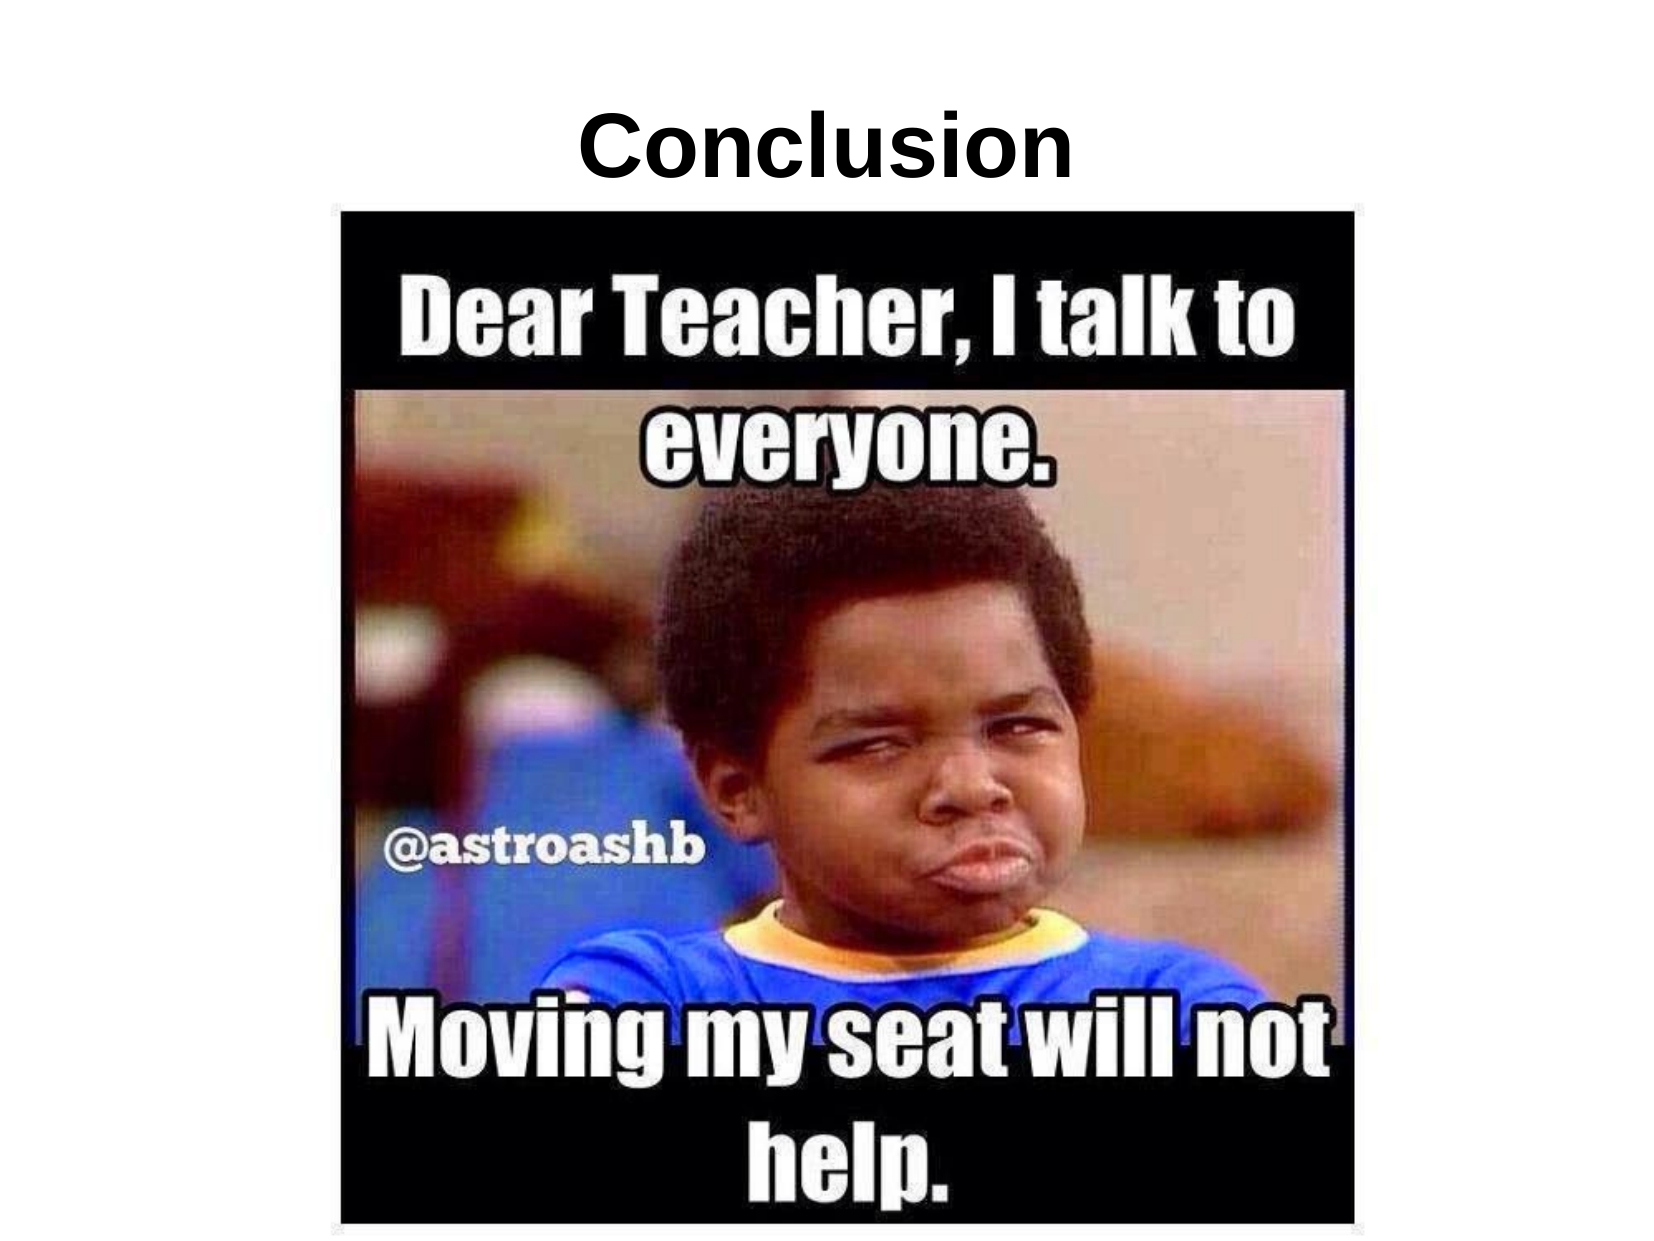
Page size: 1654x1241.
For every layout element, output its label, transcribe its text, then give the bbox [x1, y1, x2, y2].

picture [318, 190, 1378, 1241]
title Conclusion [82, 42, 1571, 250]
